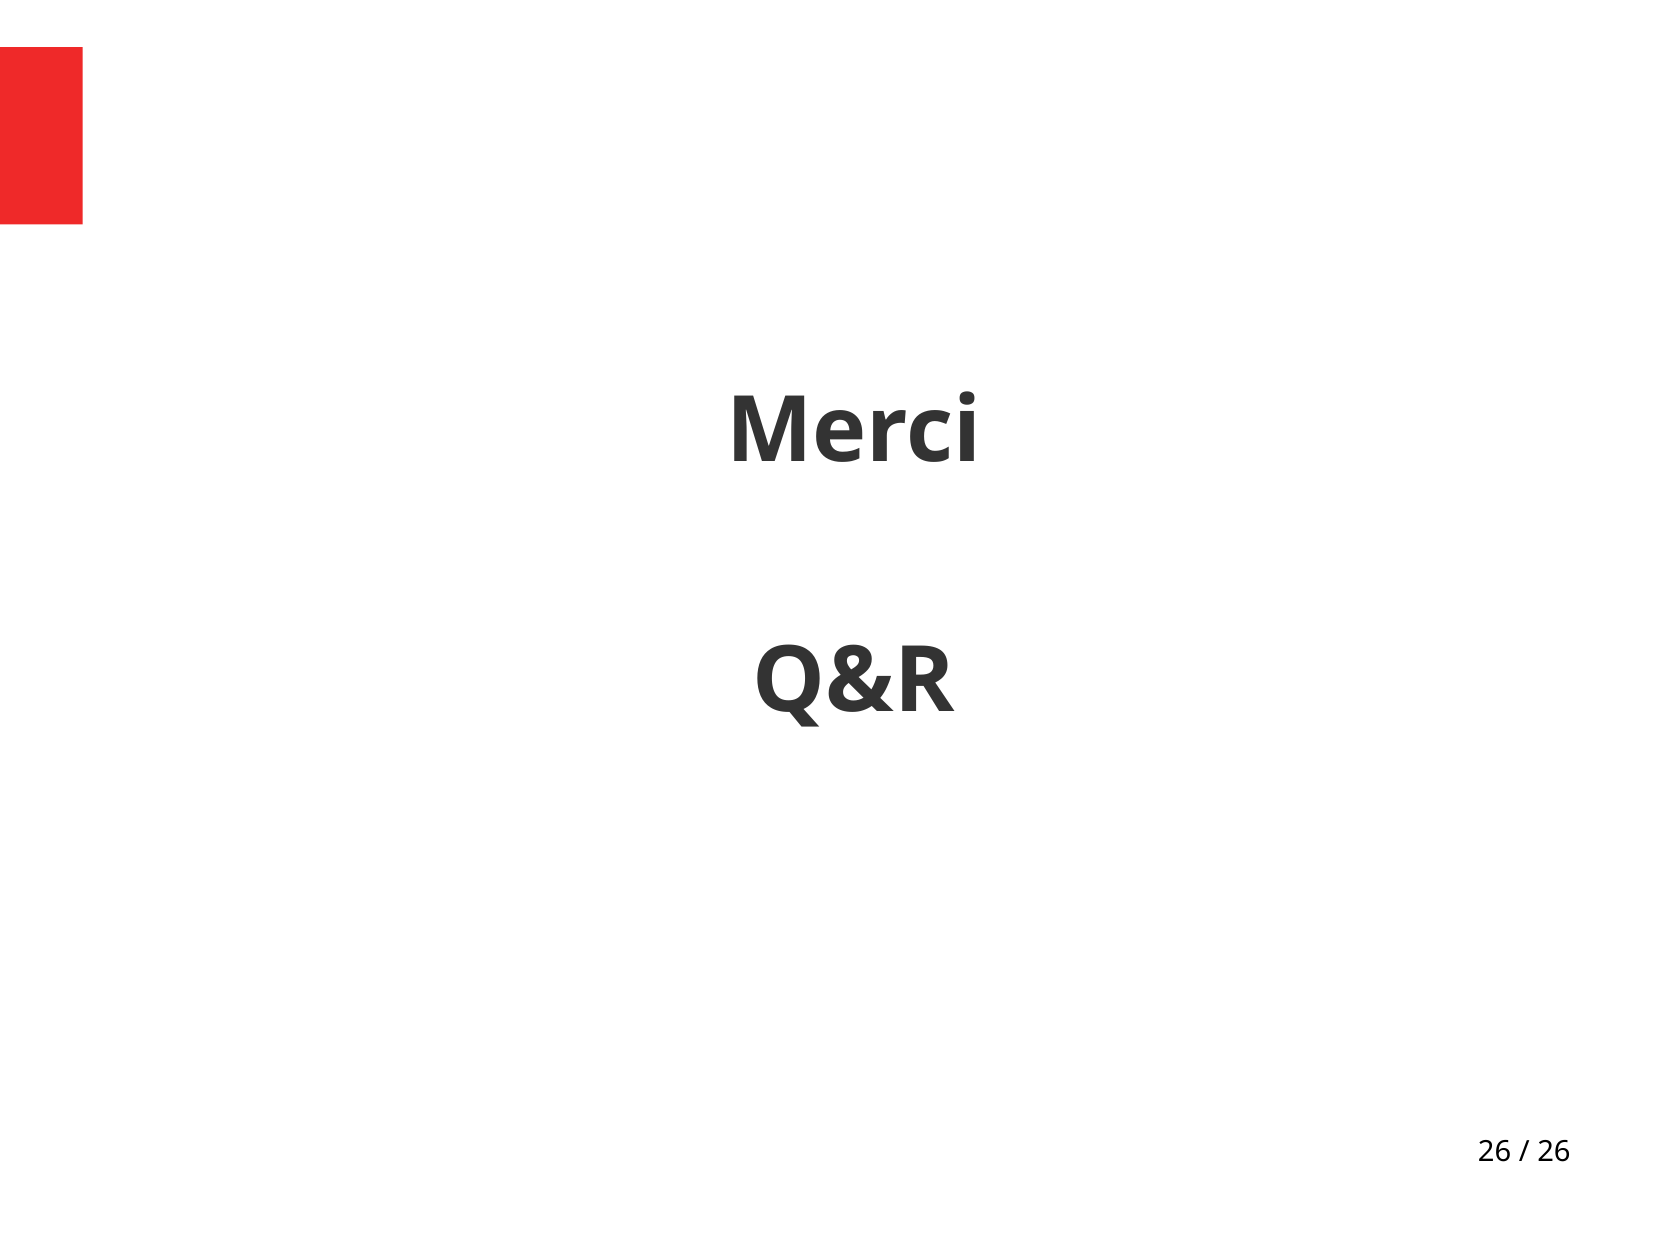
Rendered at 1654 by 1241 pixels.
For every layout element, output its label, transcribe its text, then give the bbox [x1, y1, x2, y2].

title Merci Q&R [705, 390, 1003, 712]
